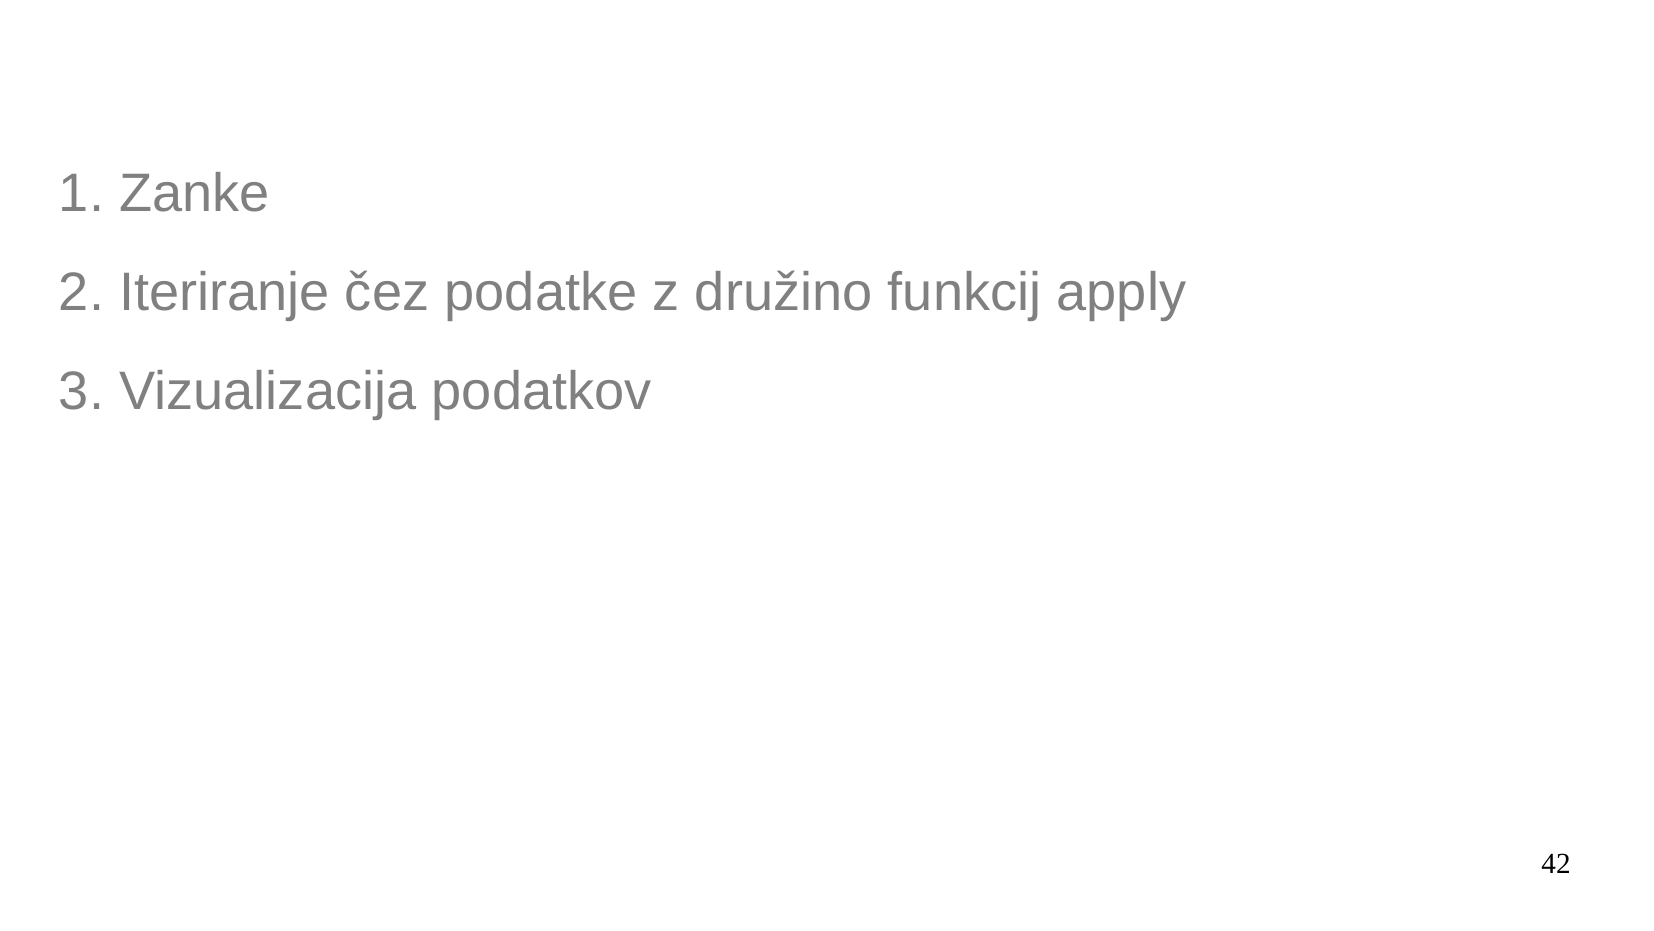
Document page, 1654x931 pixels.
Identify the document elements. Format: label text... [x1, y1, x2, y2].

list 1. Zanke 2. Iteriranje čez podatke z družino funkcij apply 3. Vizualizacija podatkov [59, 153, 1619, 815]
